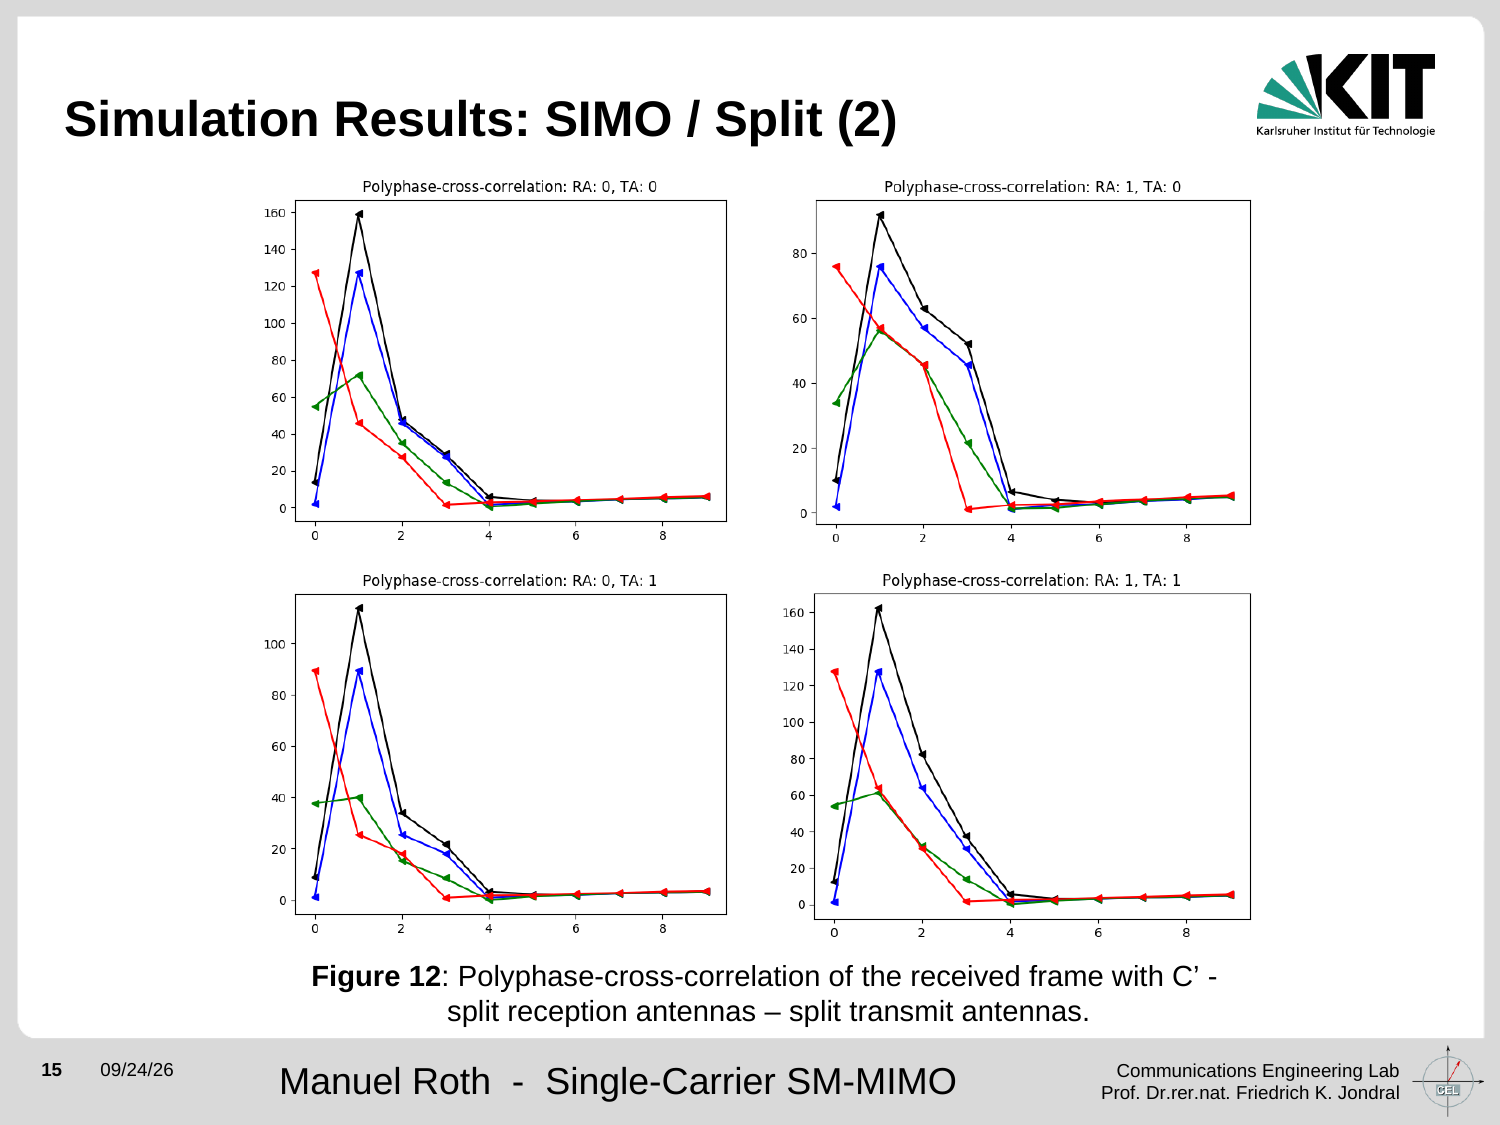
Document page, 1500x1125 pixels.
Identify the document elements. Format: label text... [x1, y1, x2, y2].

picture [0, 0, 1500, 1125]
title Simulation Results: SIMO / Split (2) [64, 54, 1198, 147]
text_box Figure 12: Polyphase-cross-correlation of the received frame with C’ - split reception antennas – split transmit antennas. [266, 961, 1272, 1036]
